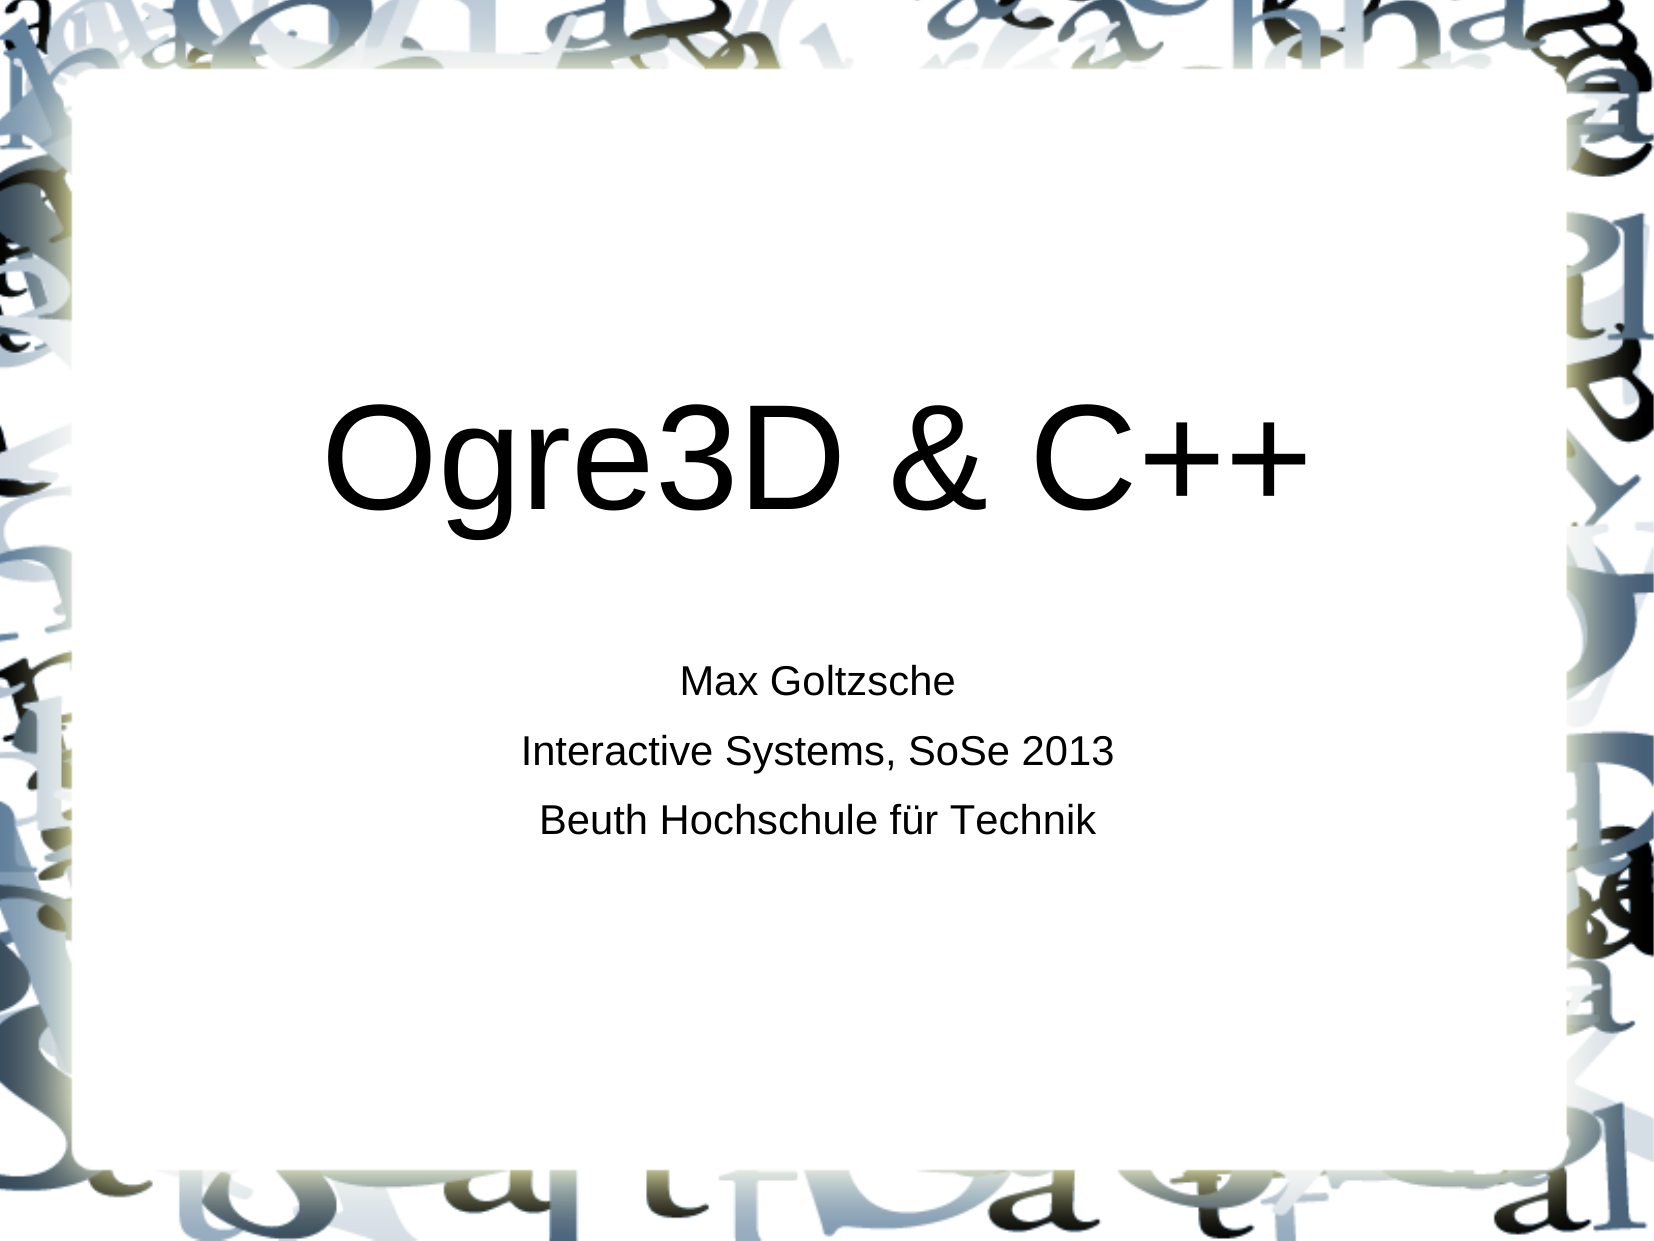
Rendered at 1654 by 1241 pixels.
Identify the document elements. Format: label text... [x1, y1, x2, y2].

picture [0, 0, 1654, 1241]
subtitle Ogre3D & C++ Max Goltzsche Interactive Systems, SoSe 2013 Beuth Hochschule für Technik [106, 249, 1530, 969]
